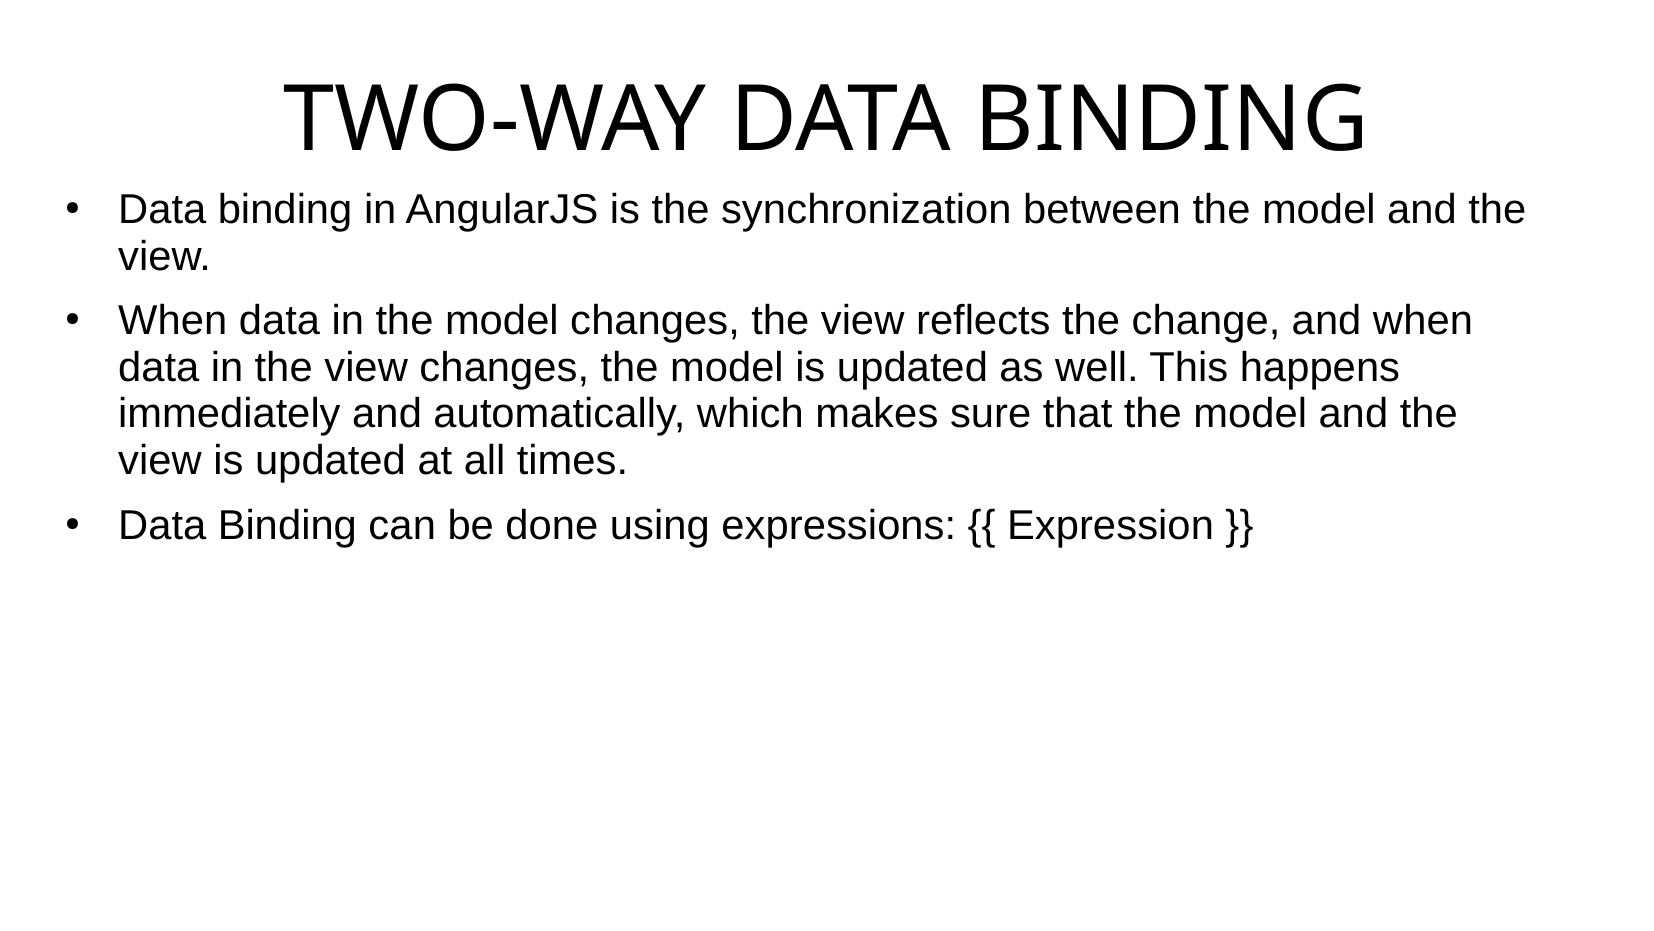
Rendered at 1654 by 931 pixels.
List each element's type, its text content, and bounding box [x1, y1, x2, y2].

title TWO-WAY DATA BINDING [82, 37, 1571, 193]
list Data binding in AngularJS is the synchronization between the model and the view. When data in the model changes, the view reflects the change, and when data in the view changes, the model is updated as well. This happens immediately and automatically, which makes sure that the model and the view is updated at all times. Data Binding can be done using expressions: {{ Expression }} [47, 185, 1536, 874]
